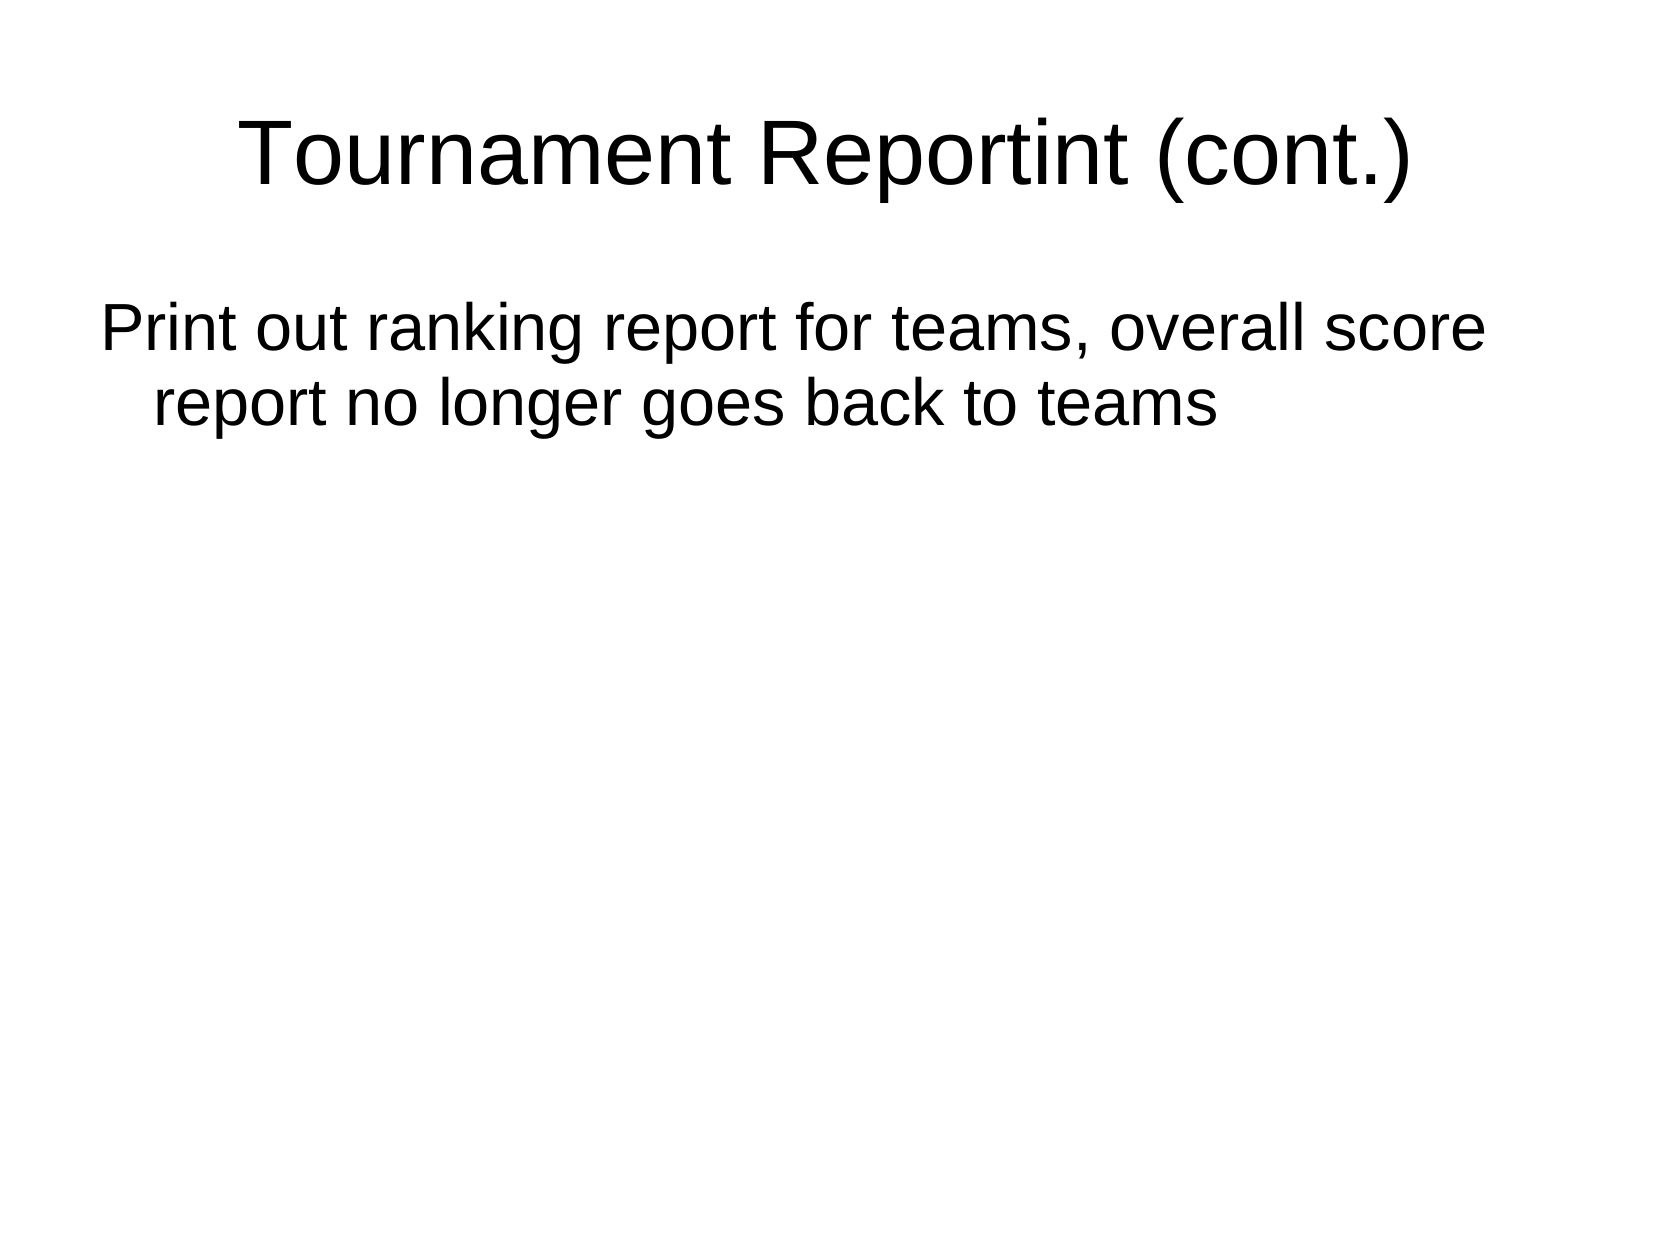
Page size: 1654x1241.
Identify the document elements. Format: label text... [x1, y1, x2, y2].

title Tournament Reportint (cont.) [82, 56, 1571, 250]
list Print out ranking report for teams, overall score report no longer goes back to teams [82, 290, 1571, 1094]
